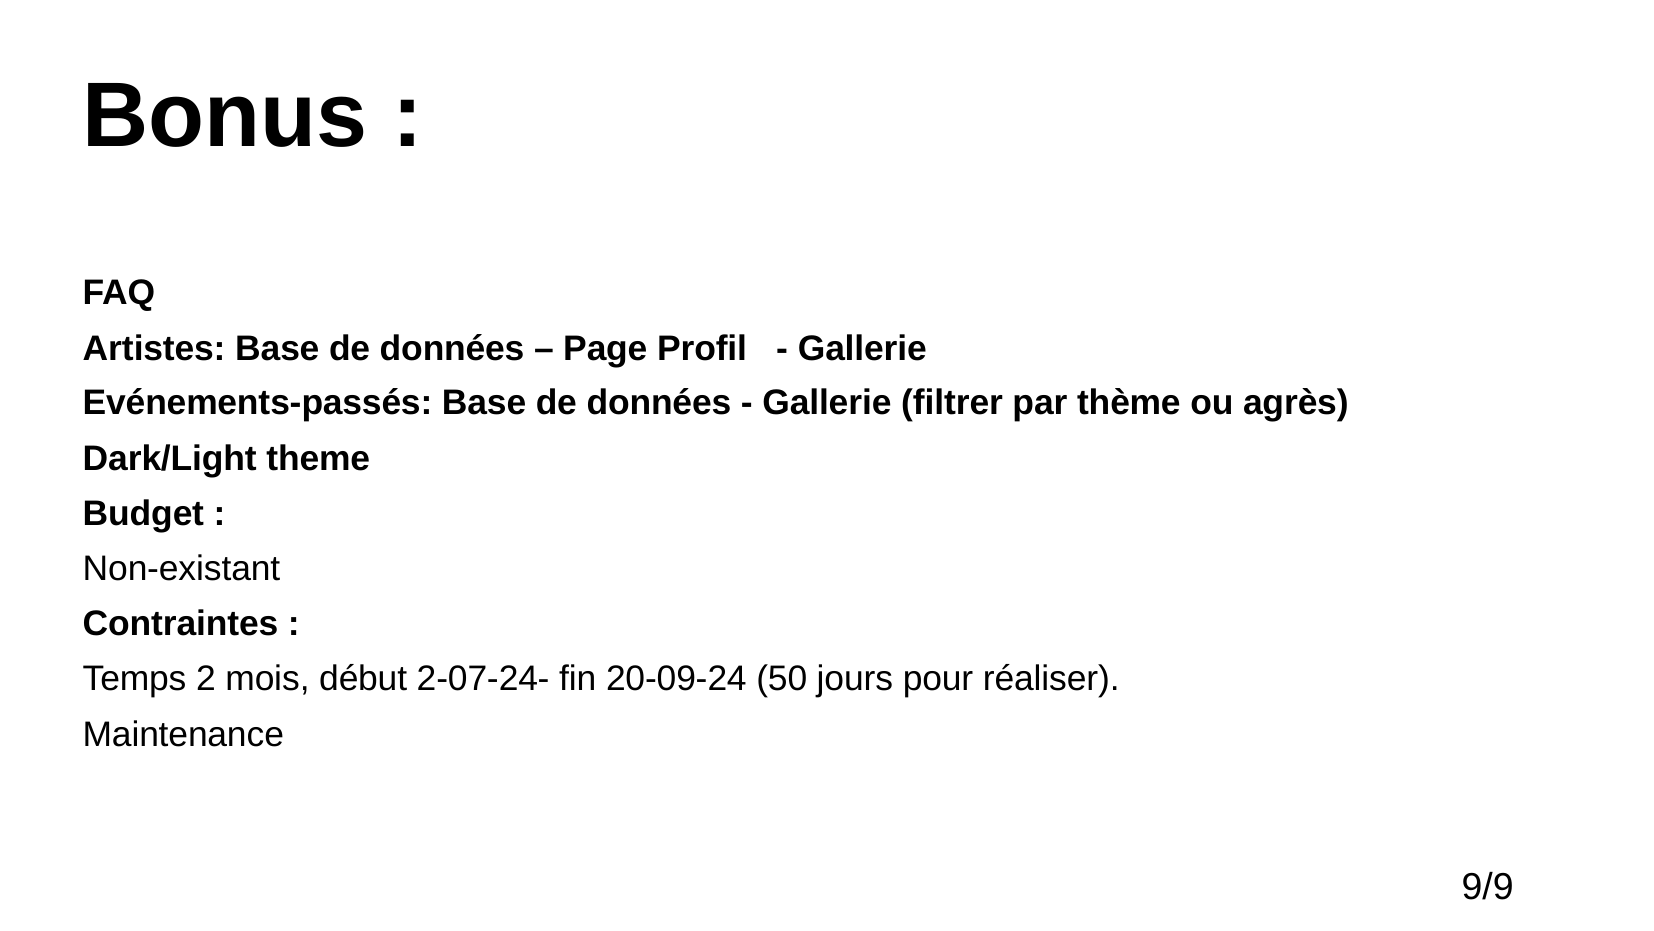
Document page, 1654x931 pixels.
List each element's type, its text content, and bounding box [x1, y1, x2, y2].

text_box 9/9 [1446, 858, 1529, 916]
list FAQ Artistes: Base de données – Page Profil - Gallerie Evénements-passés: Base de données - Gallerie (filtrer par thème ou agrès) Dark/Light theme Budget : Non-existant Contraintes : Temps 2 mois, début 2-07-24- fin 20-09-24 (50 jours pour réaliser). Maintenance [82, 217, 1571, 758]
title Bonus : [82, 37, 1571, 193]
